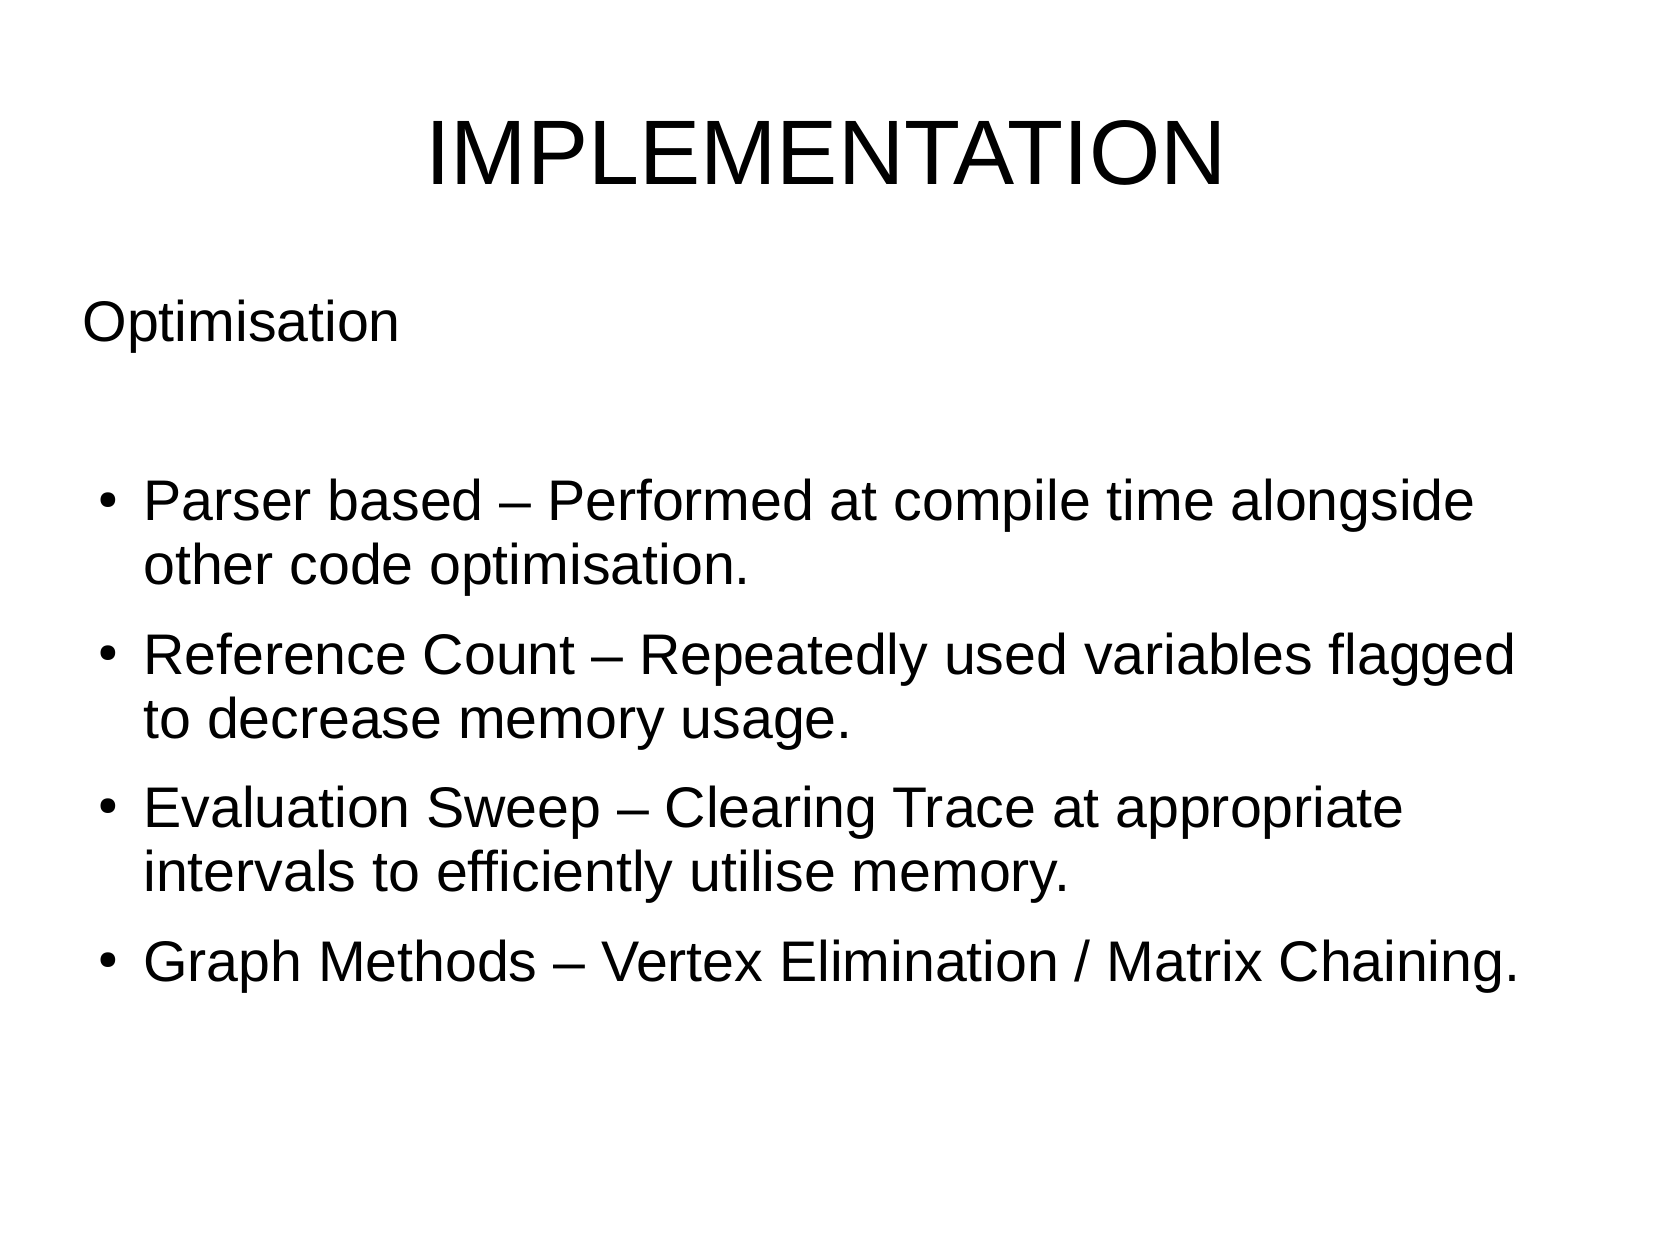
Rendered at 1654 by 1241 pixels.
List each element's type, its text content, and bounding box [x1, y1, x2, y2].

title IMPLEMENTATION [82, 49, 1571, 257]
list Optimisation Parser based – Performed at compile time alongside other code optimisation. Reference Count – Repeatedly used variables flagged to decrease memory usage. Evaluation Sweep – Clearing Trace at appropriate intervals to efficiently utilise memory. Graph Methods – Vertex Elimination / Matrix Chaining. [82, 290, 1571, 1010]
